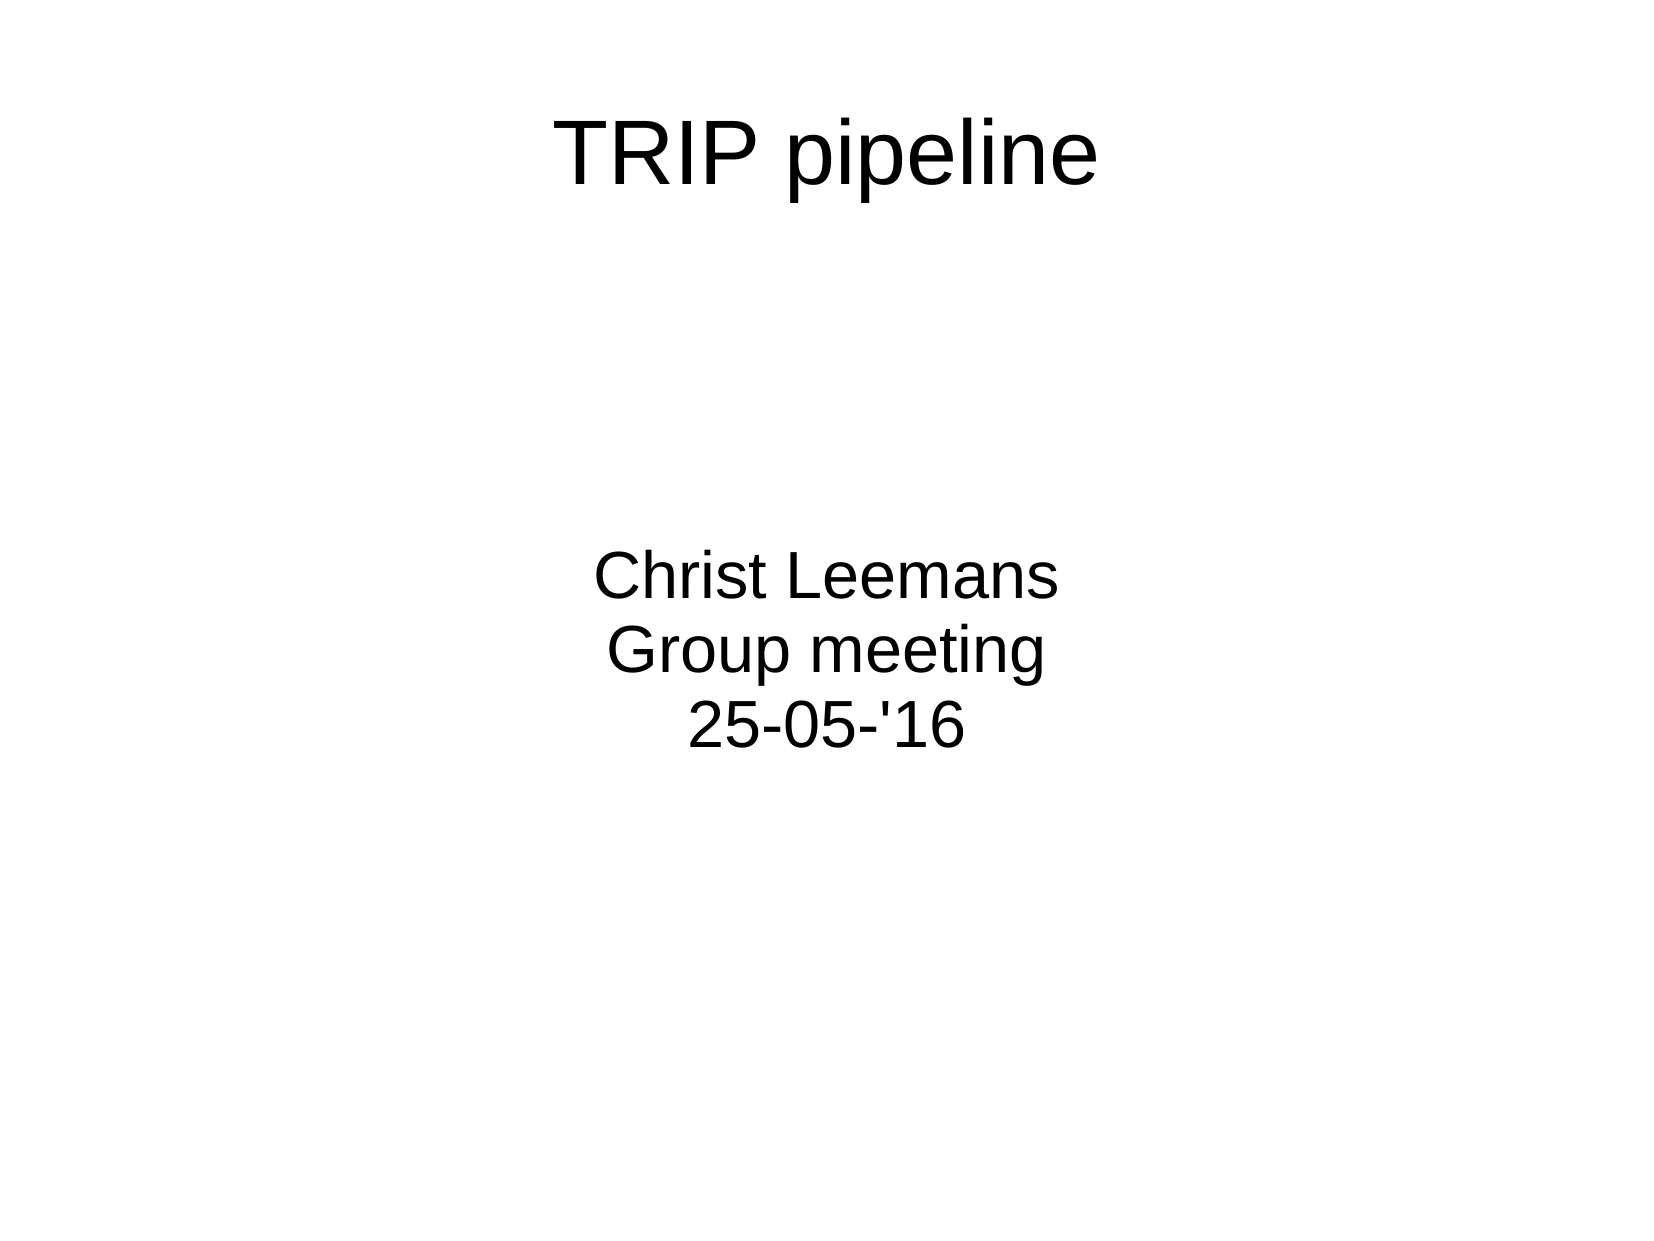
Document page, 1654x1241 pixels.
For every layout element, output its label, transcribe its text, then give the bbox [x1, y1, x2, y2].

title TRIP pipeline [82, 49, 1571, 257]
subtitle Christ Leemans Group meeting 25-05-'16 [82, 290, 1571, 1010]
